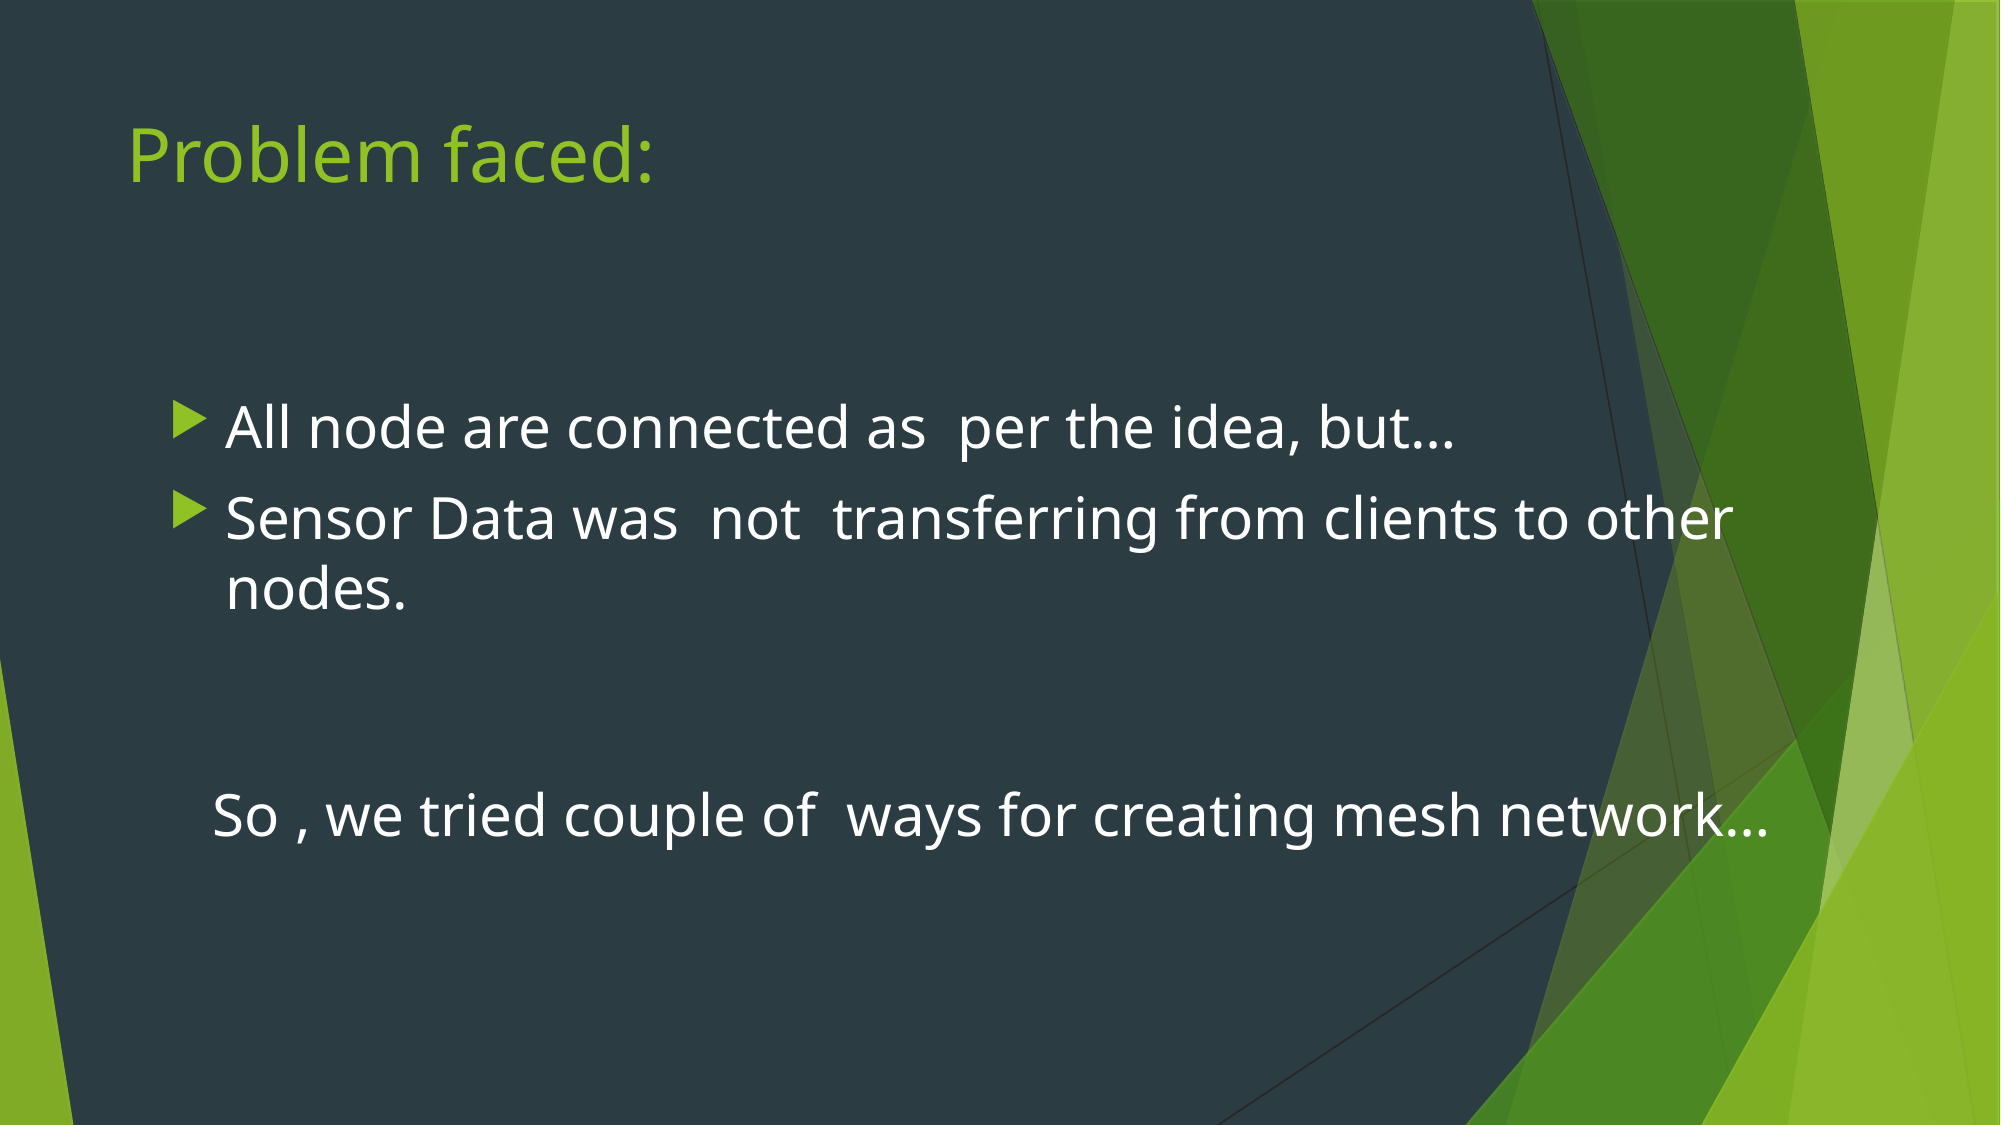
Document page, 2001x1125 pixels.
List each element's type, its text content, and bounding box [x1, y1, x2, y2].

title Problem faced: [111, 99, 1522, 317]
list All node are connected as per the idea, but… Sensor Data was not transferring from clients to other nodes. [153, 316, 1802, 954]
text_box So , we tried couple of ways for creating mesh network… [197, 770, 1834, 856]
